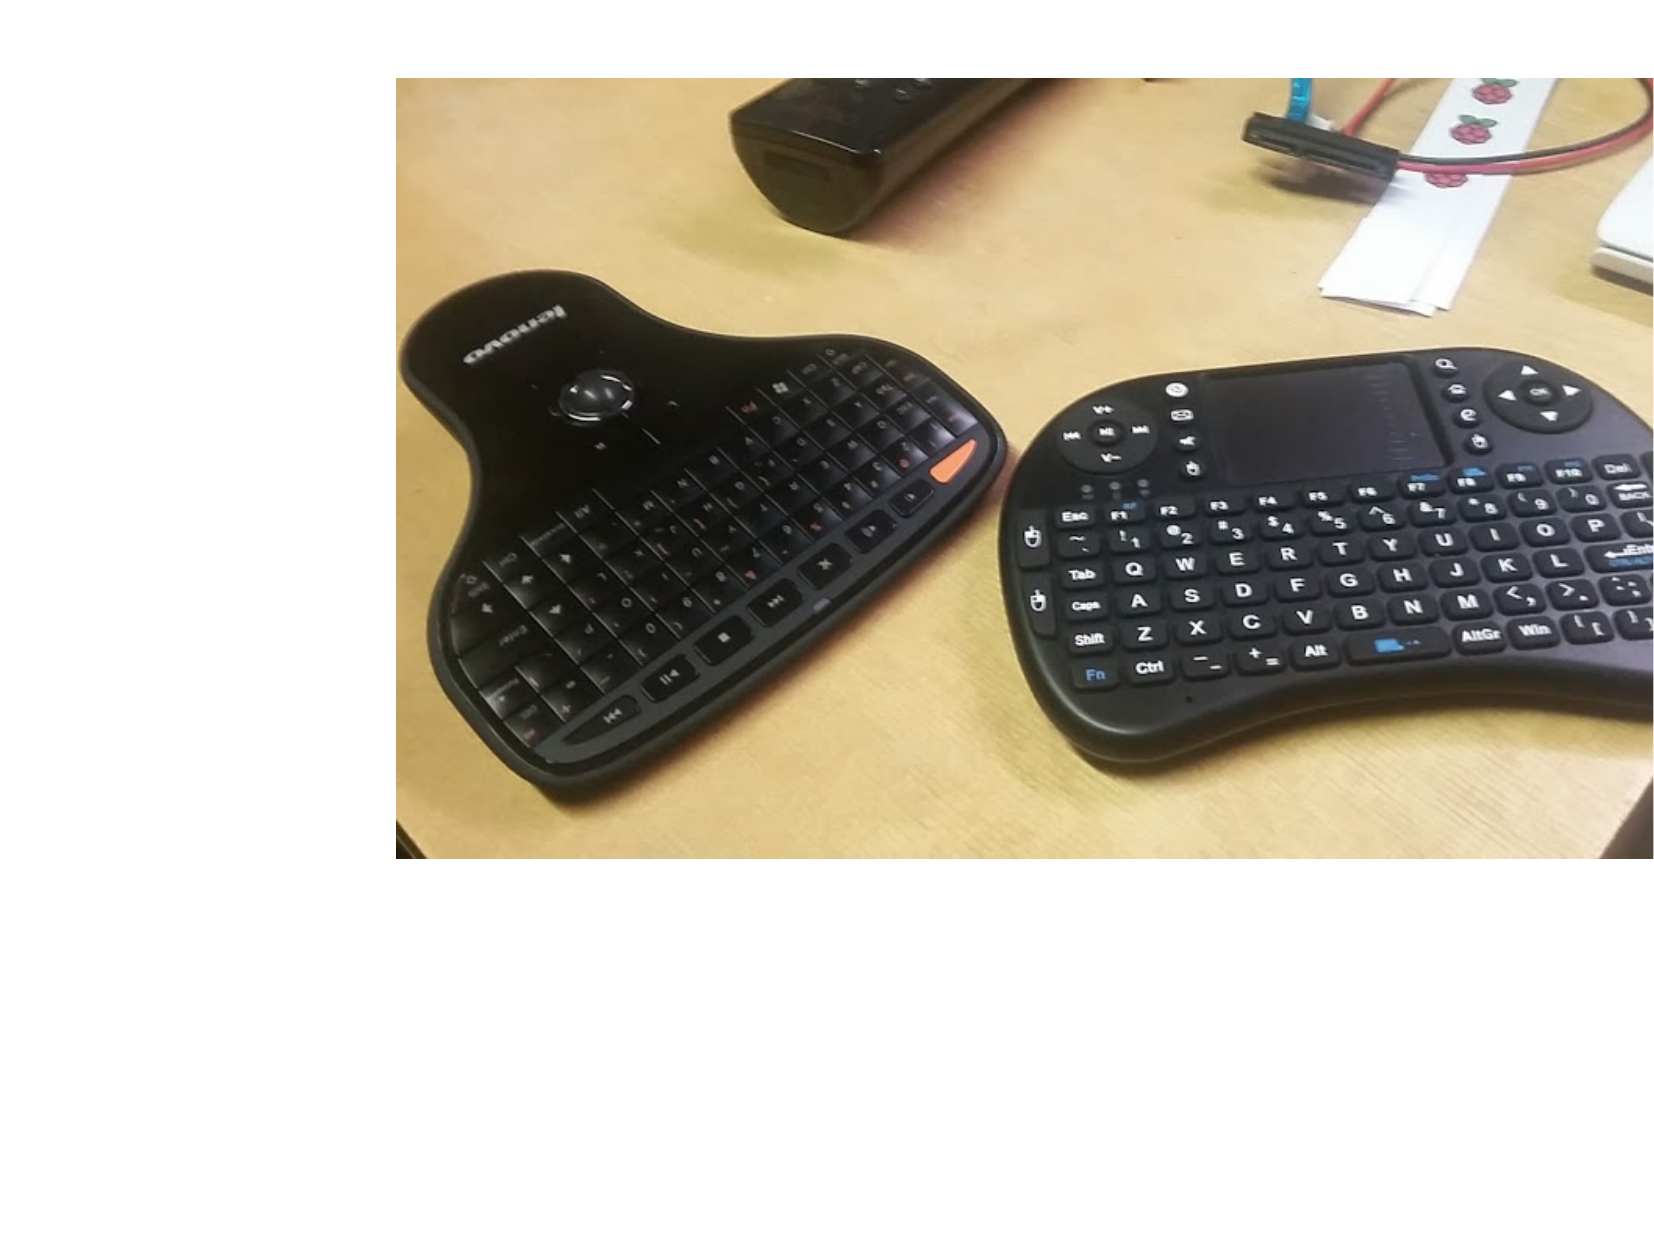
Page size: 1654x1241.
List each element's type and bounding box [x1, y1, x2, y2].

picture [396, 78, 1654, 859]
